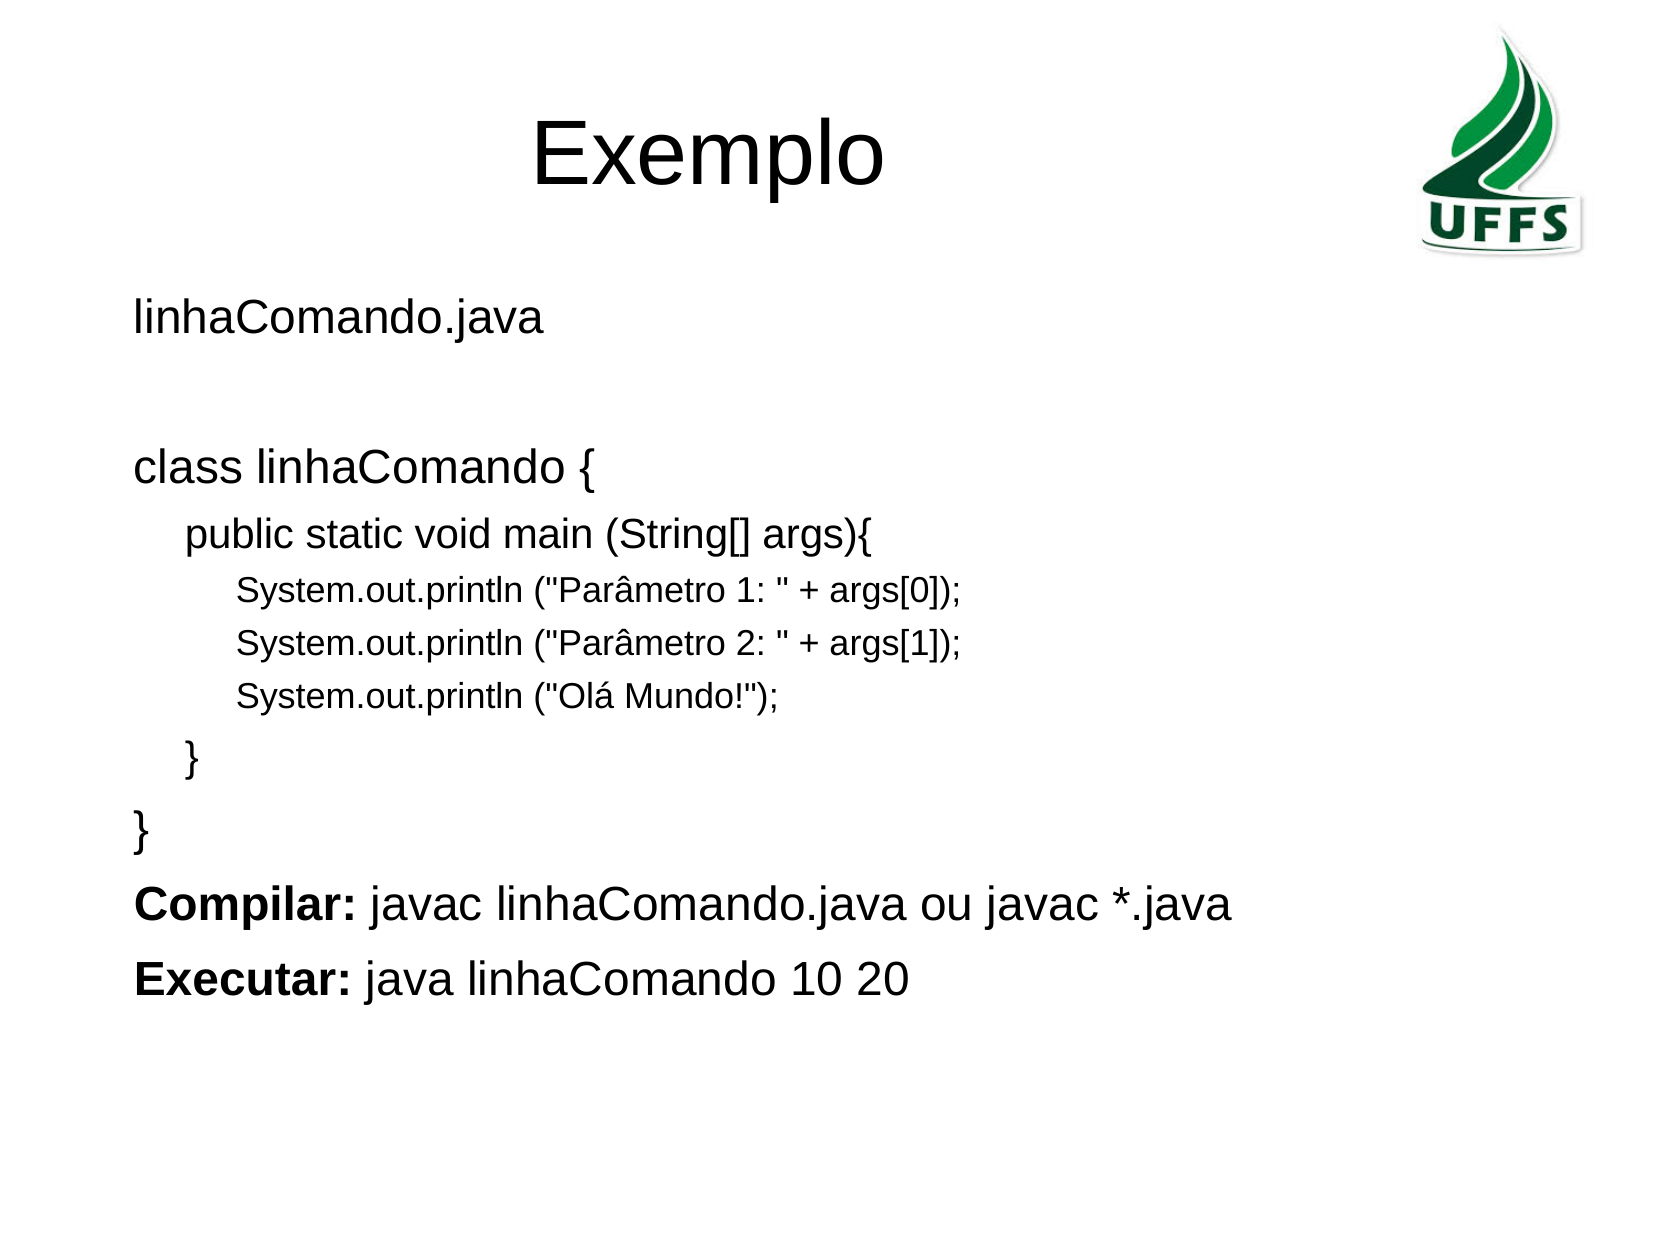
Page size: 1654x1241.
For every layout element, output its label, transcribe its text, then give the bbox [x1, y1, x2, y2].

list linhaComando.java class linhaComando { public static void main (String[] args){ System.out.println ("Parâmetro 1: " + args[0]); System.out.println ("Parâmetro 2: " + args[1]); System.out.println ("Olá Mundo!"); } } Compilar: javac linhaComando.java ou javac *.java Executar: java linhaComando 10 20 [82, 290, 1571, 1010]
title Exemplo [82, 49, 1335, 257]
picture [1381, 20, 1624, 272]
